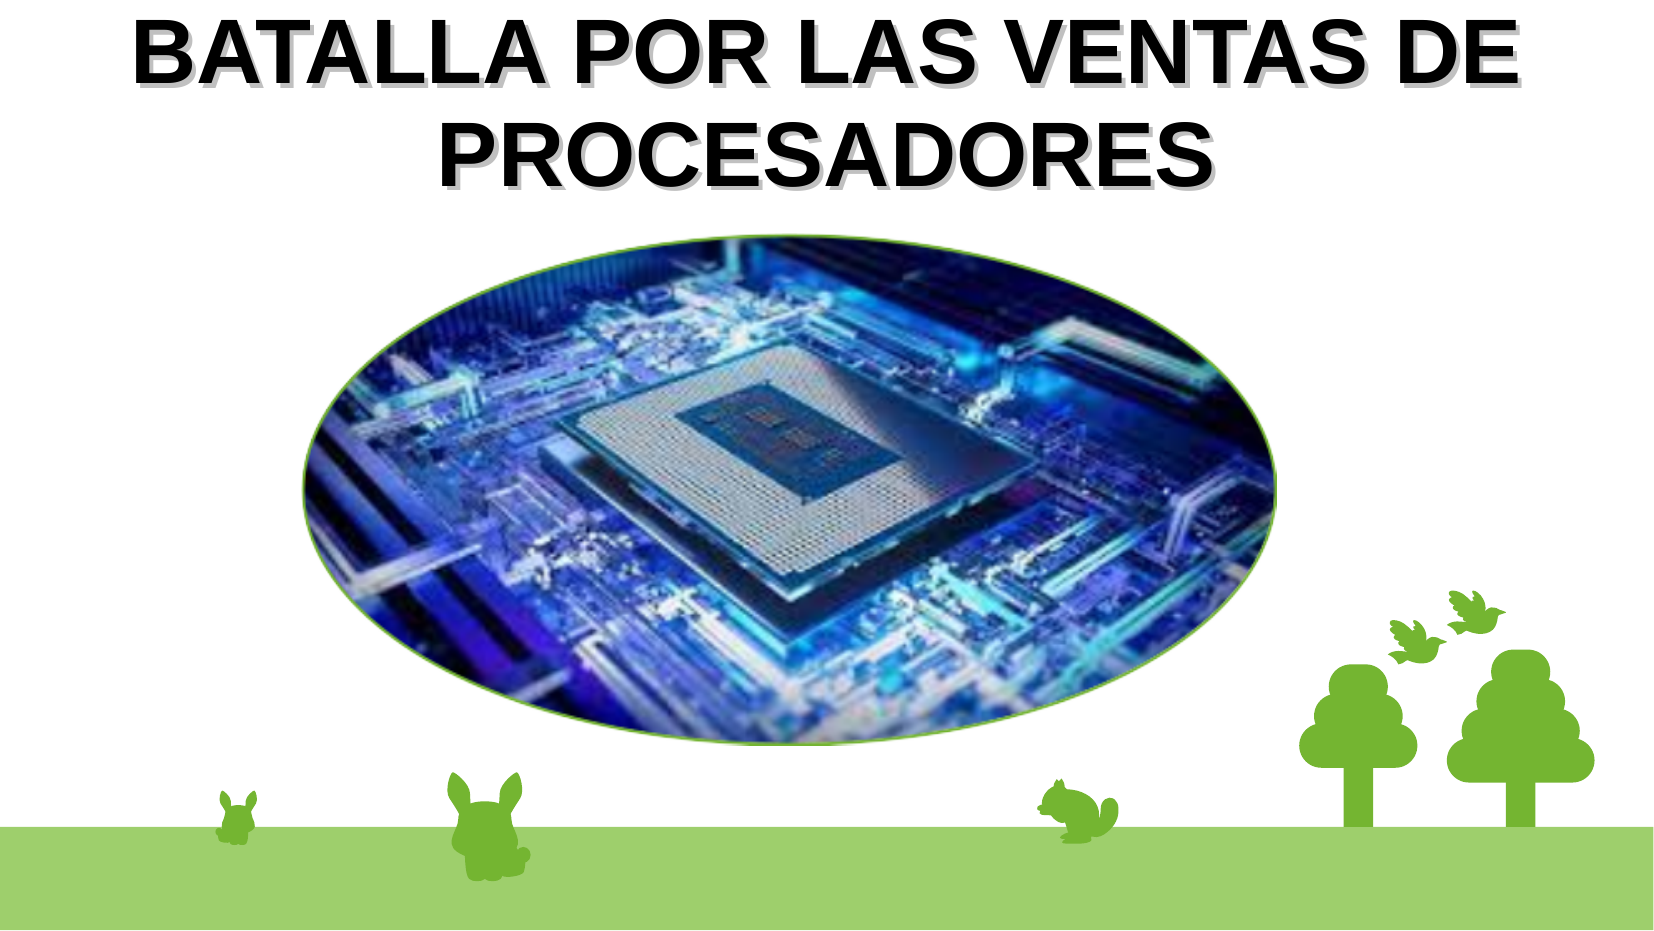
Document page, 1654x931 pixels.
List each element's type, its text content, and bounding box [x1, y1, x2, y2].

title BATALLA POR LAS VENTAS DE PROCESADORES [88, 0, 1565, 206]
picture [301, 233, 1277, 746]
